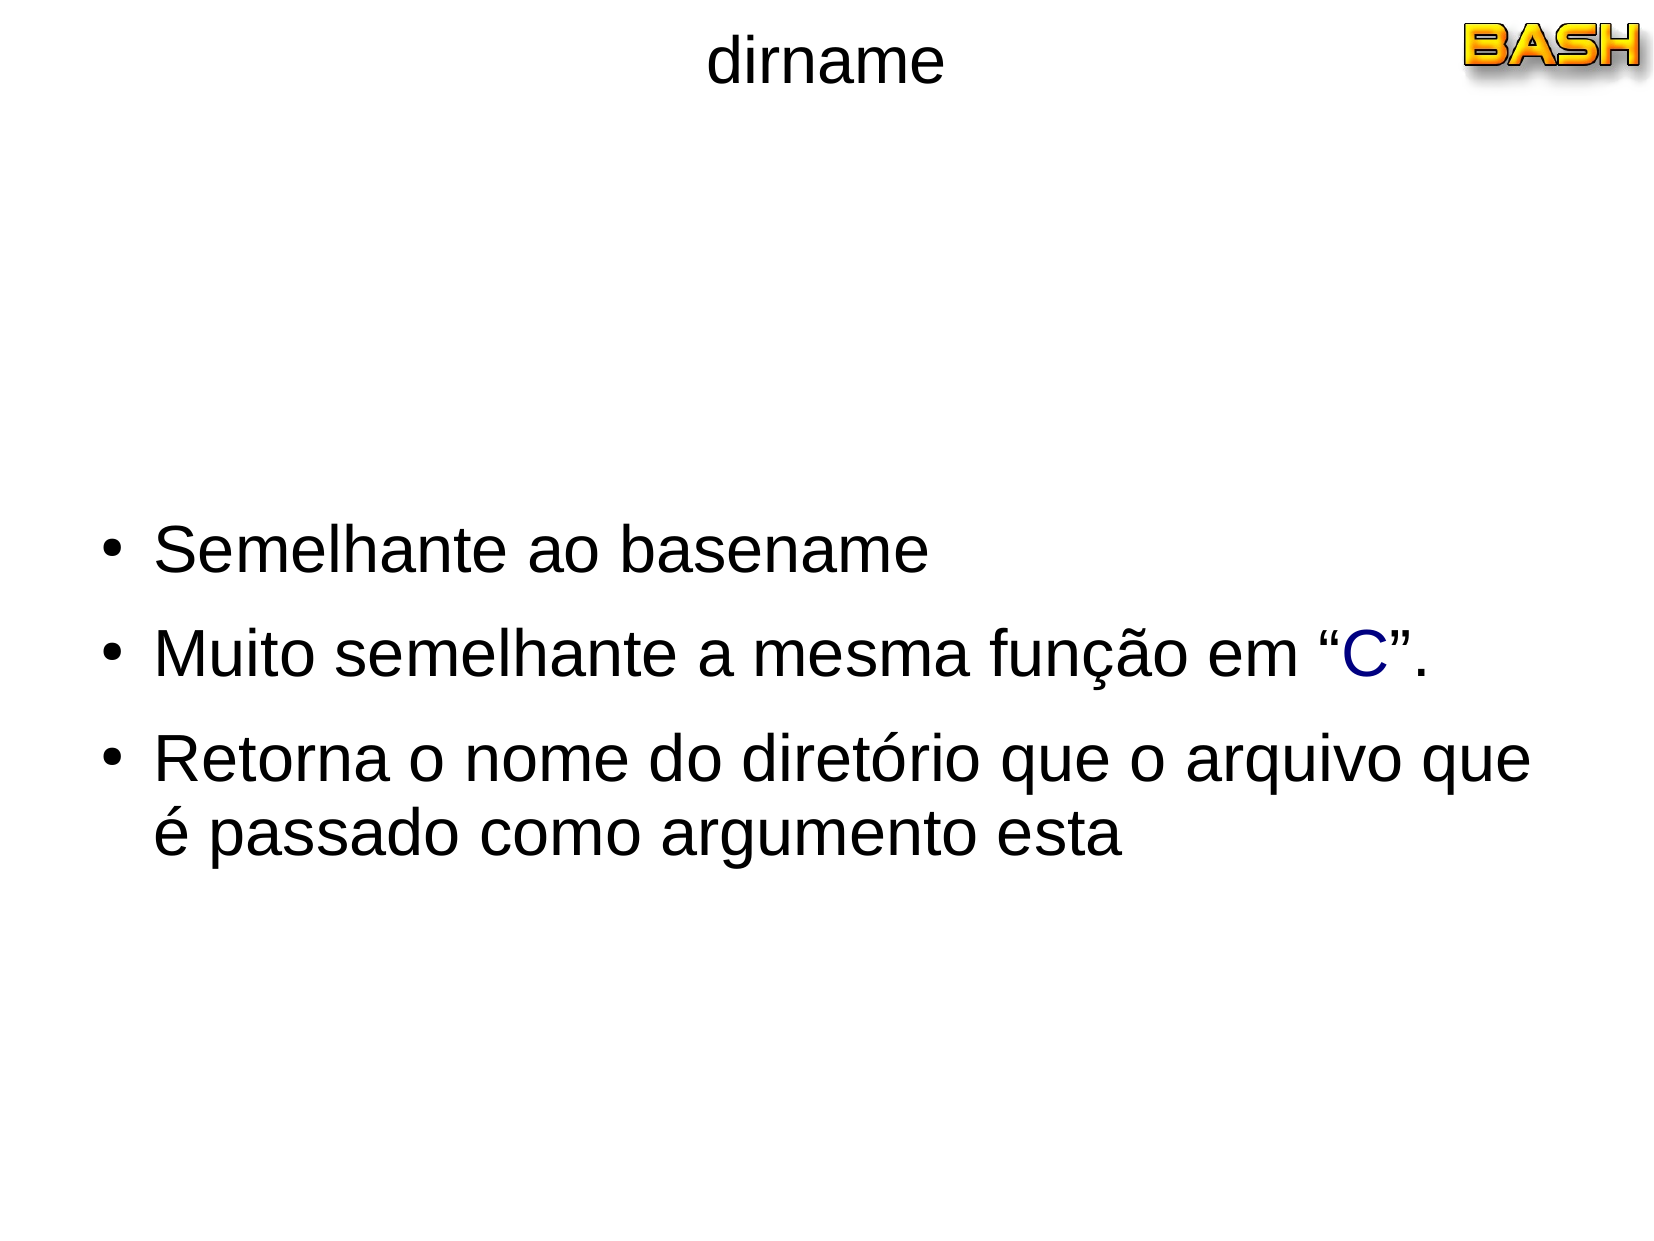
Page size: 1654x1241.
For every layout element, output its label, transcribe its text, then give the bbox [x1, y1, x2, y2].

title dirname [82, 22, 1571, 98]
picture [1450, 0, 1654, 96]
list Semelhante ao basename Muito semelhante a mesma função em “C”. Retorna o nome do diretório que o arquivo que é passado como argumento esta [82, 511, 1571, 871]
